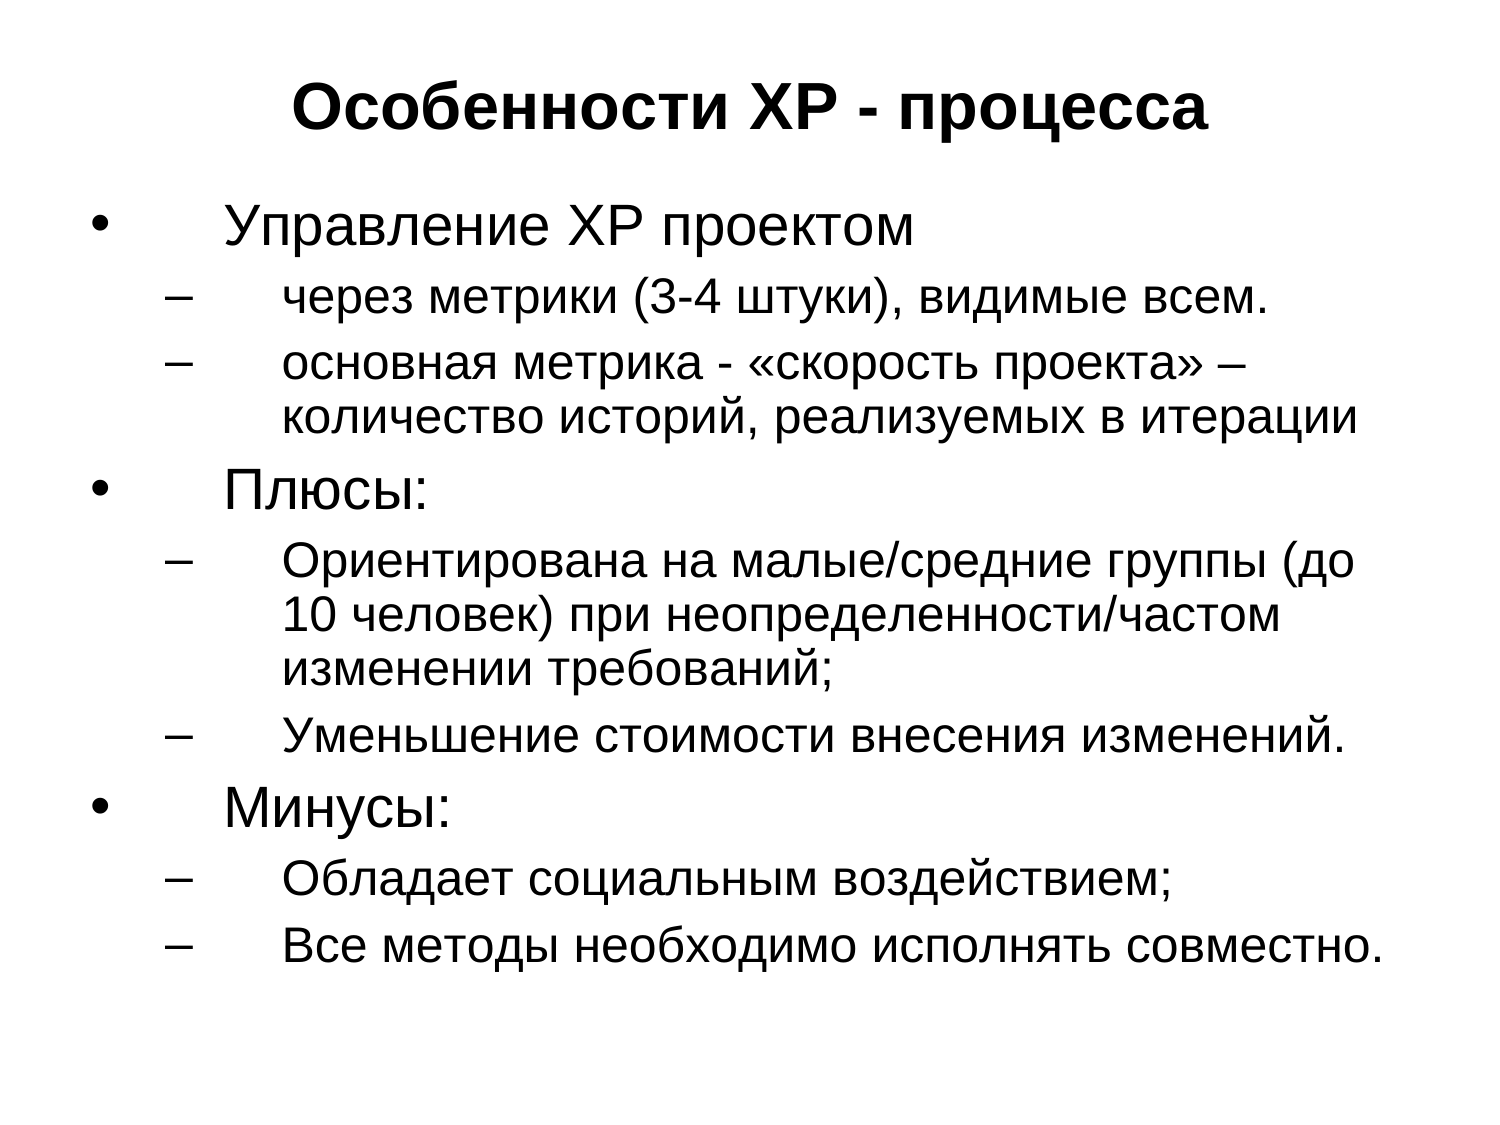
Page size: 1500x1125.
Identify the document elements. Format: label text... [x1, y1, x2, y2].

list Управление XP проектом через метрики (3-4 штуки), видимые всем. основная метрика - «скорость проекта» – количество историй, реализуемых в итерации Плюсы: Ориентирована на малые/средние группы (до 10 человек) при неопределенности/частом изменении требований; Уменьшение стоимости внесения изменений. Минусы: Обладает социальным воздействием; Все методы необходимо исполнять совместно. [75, 187, 1438, 988]
title Особенности XP - процесса [75, 49, 1426, 155]
